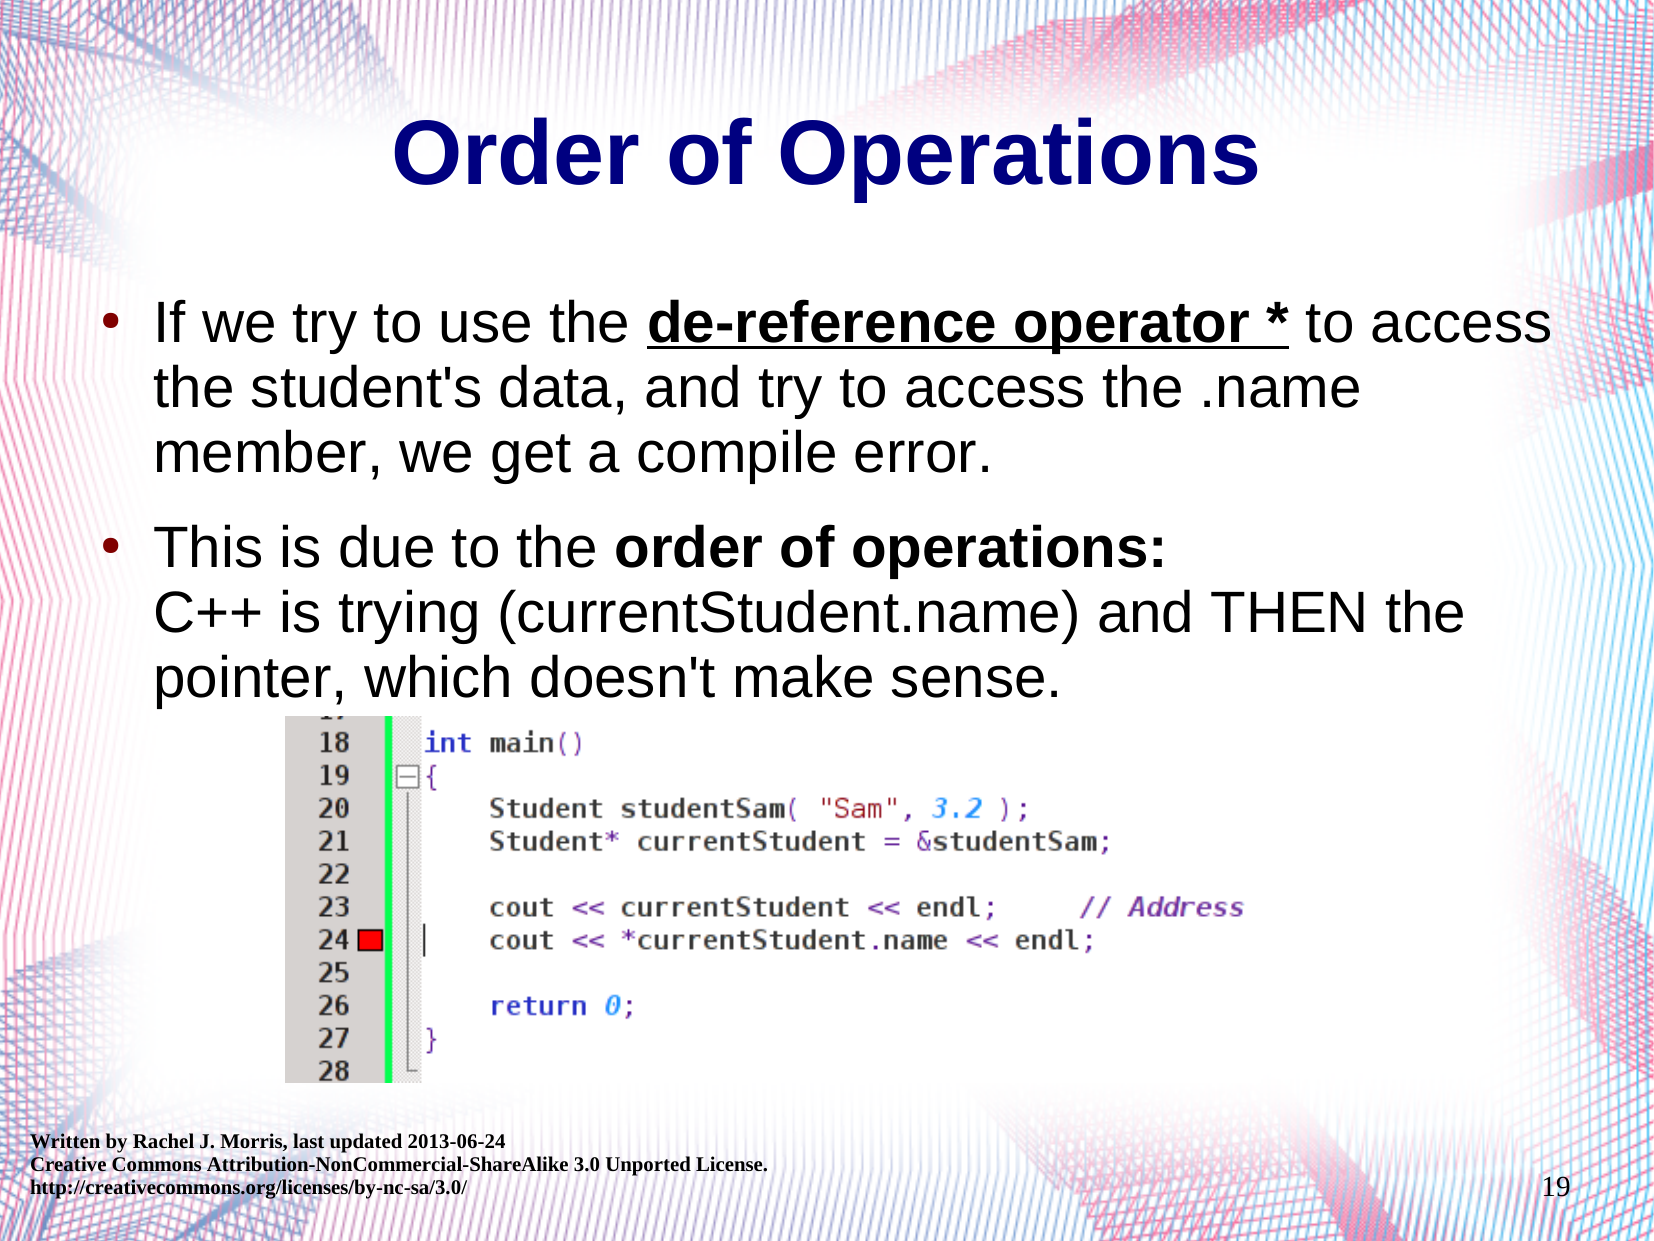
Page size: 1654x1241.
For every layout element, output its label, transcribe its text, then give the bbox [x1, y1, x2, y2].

picture [0, 0, 1654, 1241]
list If we try to use the de-reference operator * to access the student's data, and try to access the .name member, we get a compile error. This is due to the order of operations: C++ is trying (currentStudent.name) and THEN the pointer, which doesn't make sense. [82, 290, 1571, 710]
title Order of Operations [82, 49, 1571, 257]
